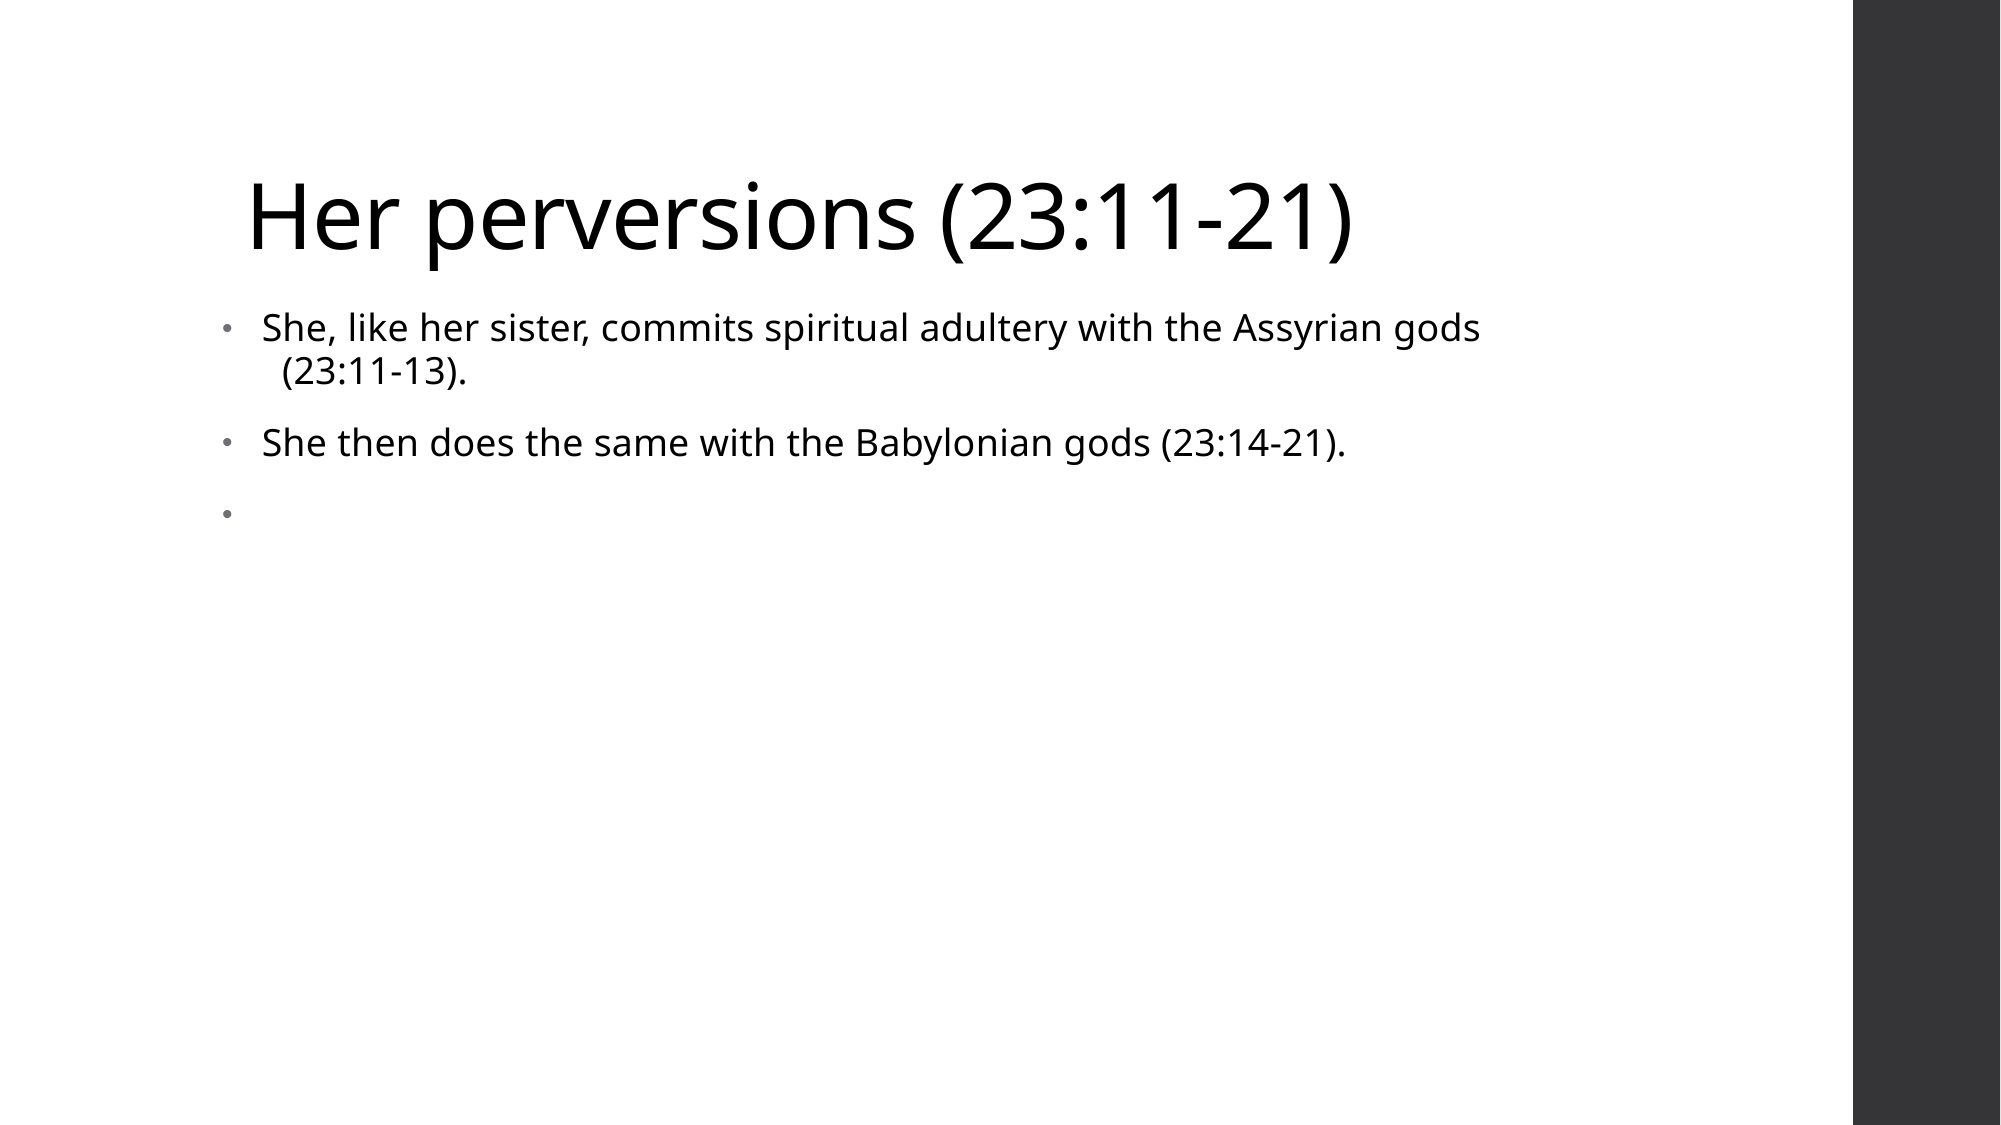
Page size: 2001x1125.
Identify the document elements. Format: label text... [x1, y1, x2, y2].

list She, like her sister, commits spiritual adultery with the Assyrian gods (23:11-13). She then does the same with the Babylonian gods (23:14-21). [206, 299, 1617, 1014]
title Her perversions (23:11-21) [206, 60, 1797, 278]
